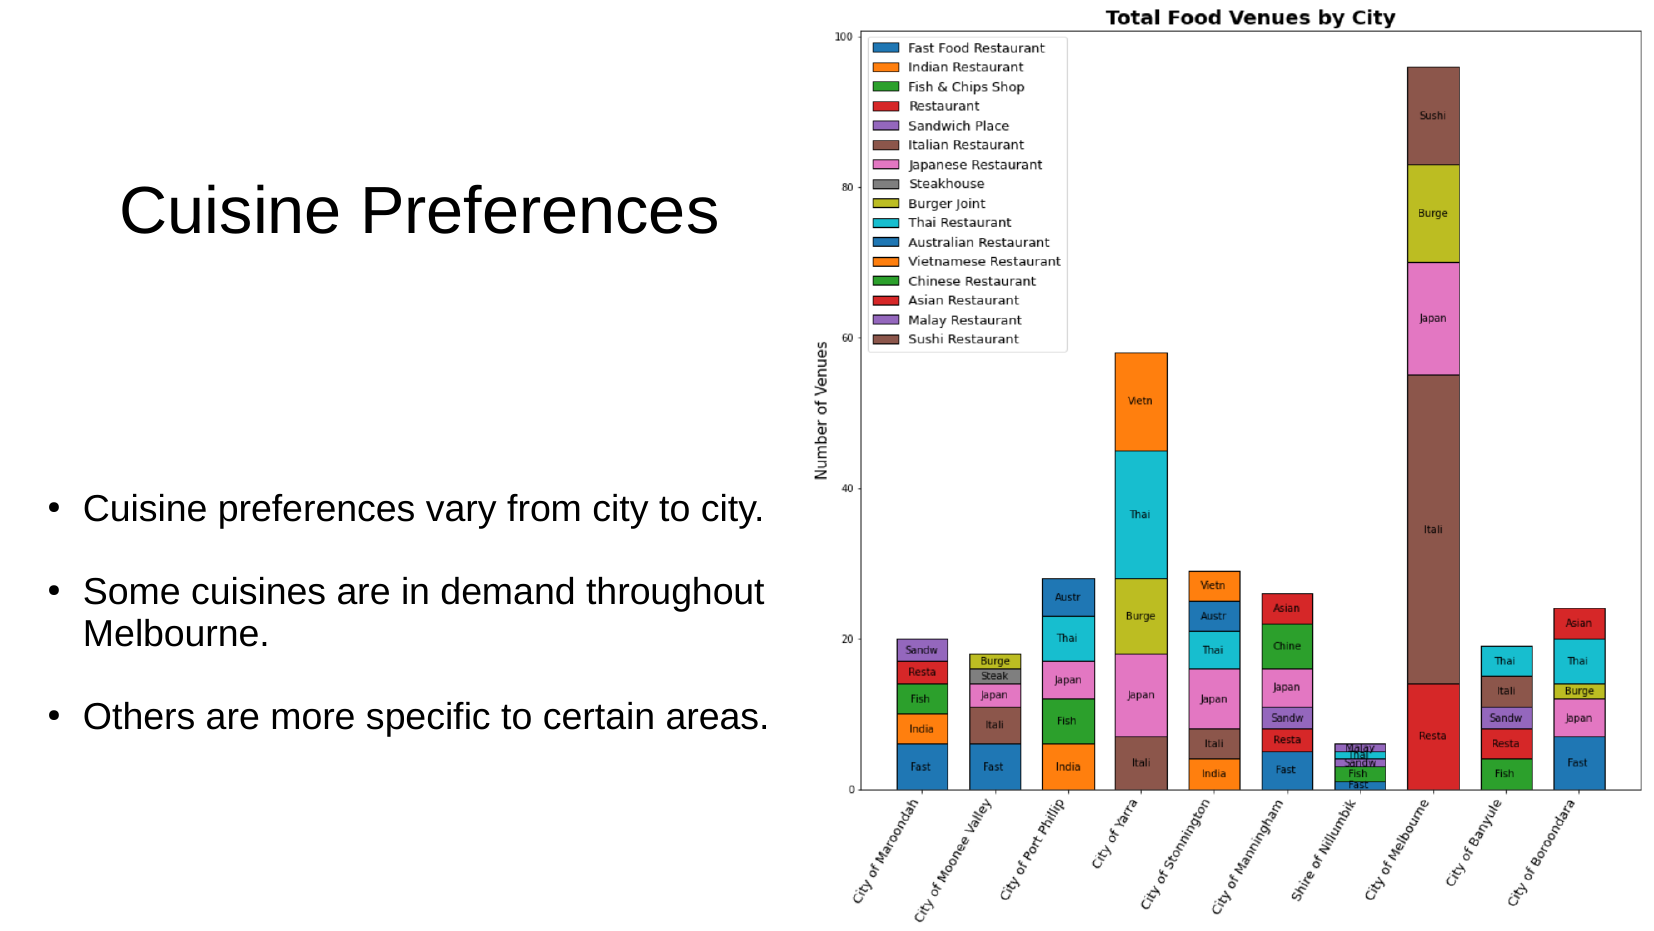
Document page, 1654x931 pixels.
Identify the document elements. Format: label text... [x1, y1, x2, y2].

text_box Cuisine Preferences [105, 165, 735, 256]
picture [810, 3, 1646, 931]
text_box Cuisine preferences vary from city to city. Some cuisines are in demand throughout Melbourne. Others are more specific to certain areas. [32, 480, 826, 746]
